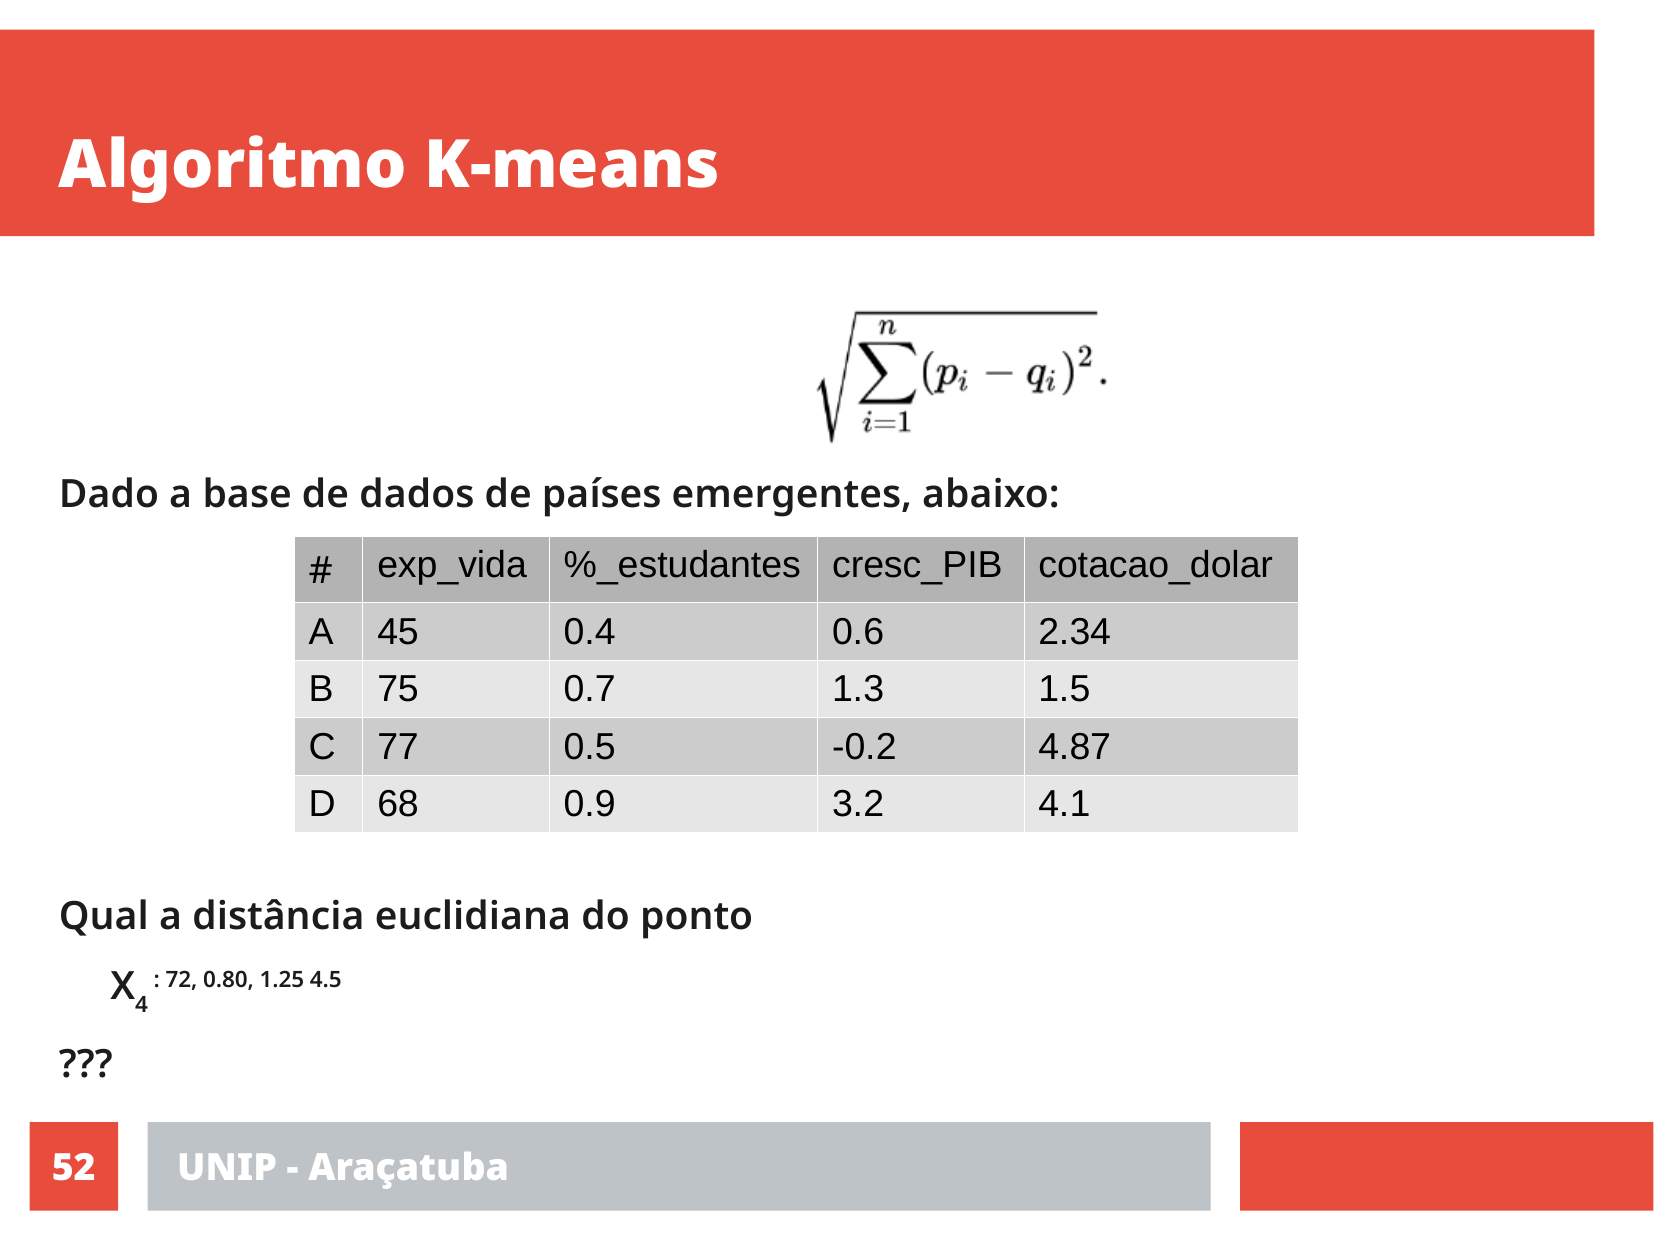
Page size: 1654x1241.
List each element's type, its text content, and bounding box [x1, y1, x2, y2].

table_cell 0.9 [550, 776, 817, 832]
table_header cresc_PIB [818, 537, 1024, 602]
table_header cotacao_dolar [1025, 537, 1298, 602]
table_cell 4.87 [1025, 718, 1298, 775]
title Algoritmo K-means [59, 59, 1595, 207]
table_cell 77 [363, 718, 549, 775]
table_cell 75 [363, 661, 549, 717]
table_header %_estudantes [550, 537, 817, 602]
table_cell 0.7 [550, 661, 817, 717]
table_cell 45 [363, 603, 549, 660]
table_cell A [295, 603, 362, 660]
table_header # [295, 537, 362, 602]
table_cell 0.6 [818, 603, 1024, 660]
table_cell 1.5 [1025, 661, 1298, 717]
table_cell -0.2 [818, 718, 1024, 775]
table_cell 68 [363, 776, 549, 832]
table_header exp_vida [363, 537, 549, 602]
table_cell 0.5 [550, 718, 817, 775]
table_cell 3.2 [818, 776, 1024, 832]
table_cell D [295, 776, 362, 832]
table_cell 0.4 [550, 603, 817, 660]
picture [811, 281, 1124, 472]
table_cell 4.1 [1025, 776, 1298, 832]
table_cell C [295, 718, 362, 775]
table_cell 2.34 [1025, 603, 1298, 660]
list Dado a base de dados de países emergentes, abaixo: Qual a distância euclidiana do ponto X4 : 72, 0.80, 1.25 4.5 ??? [59, 324, 1565, 1093]
table_cell 1.3 [818, 661, 1024, 717]
table_cell B [295, 661, 362, 717]
